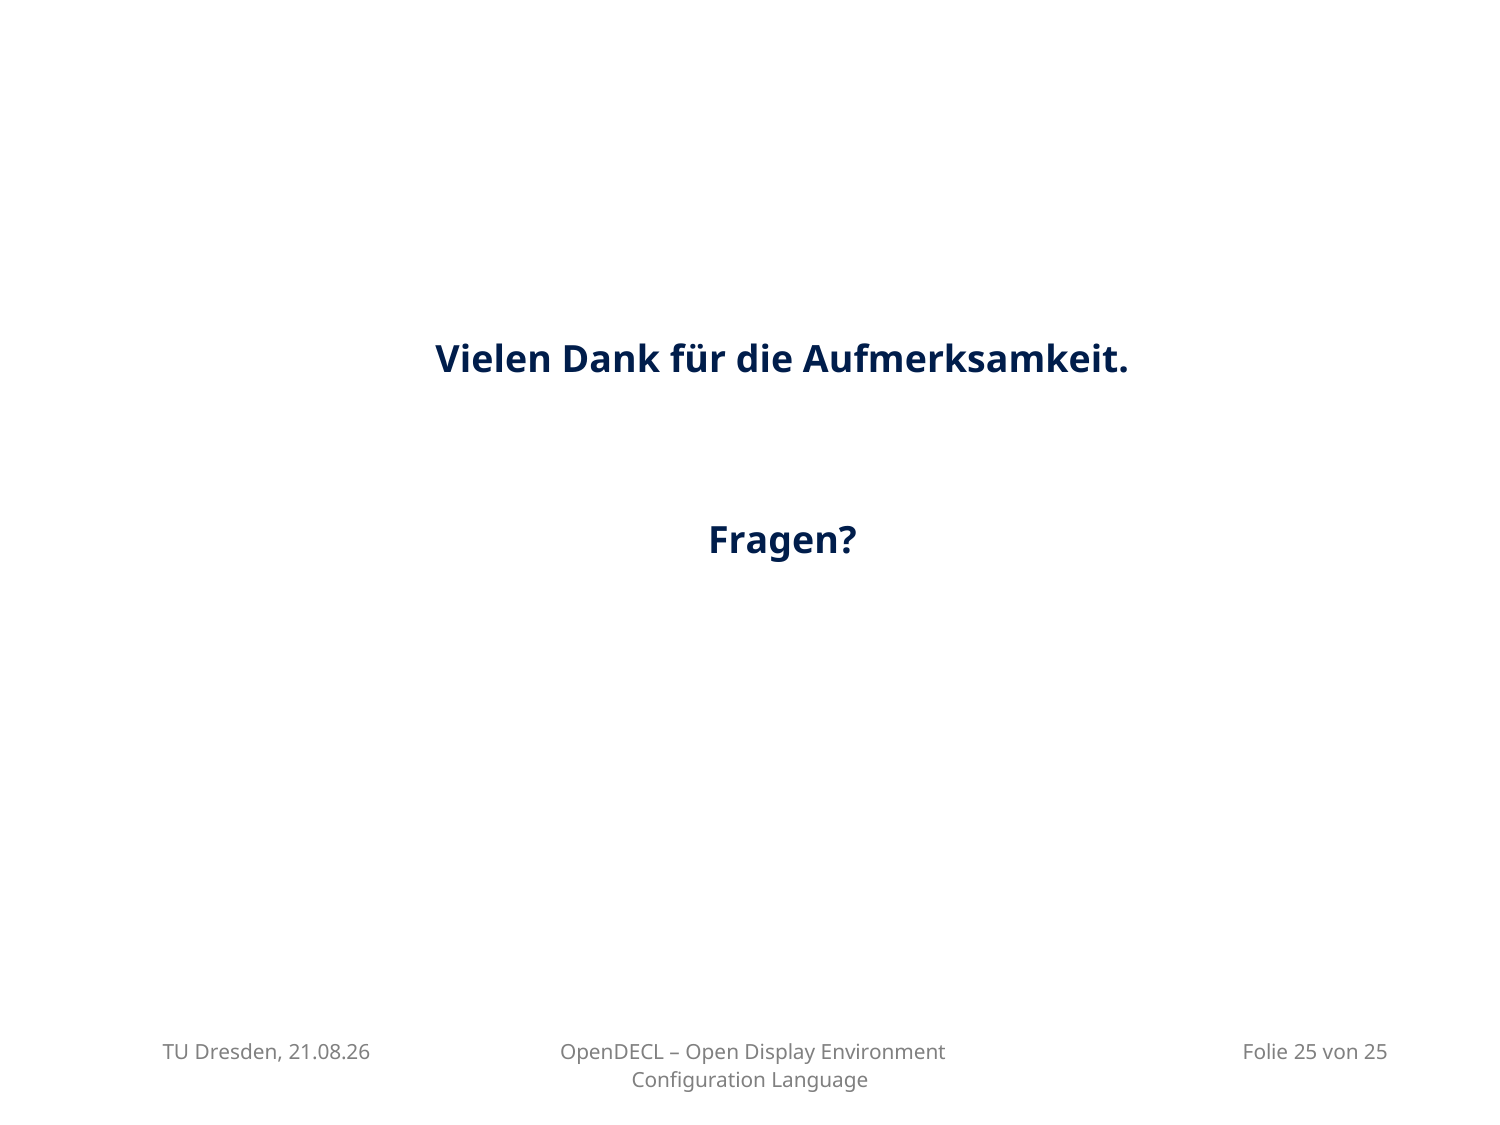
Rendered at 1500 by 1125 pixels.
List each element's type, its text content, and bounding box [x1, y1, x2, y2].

list Vielen Dank für die Aufmerksamkeit. Fragen? [162, 324, 1418, 900]
